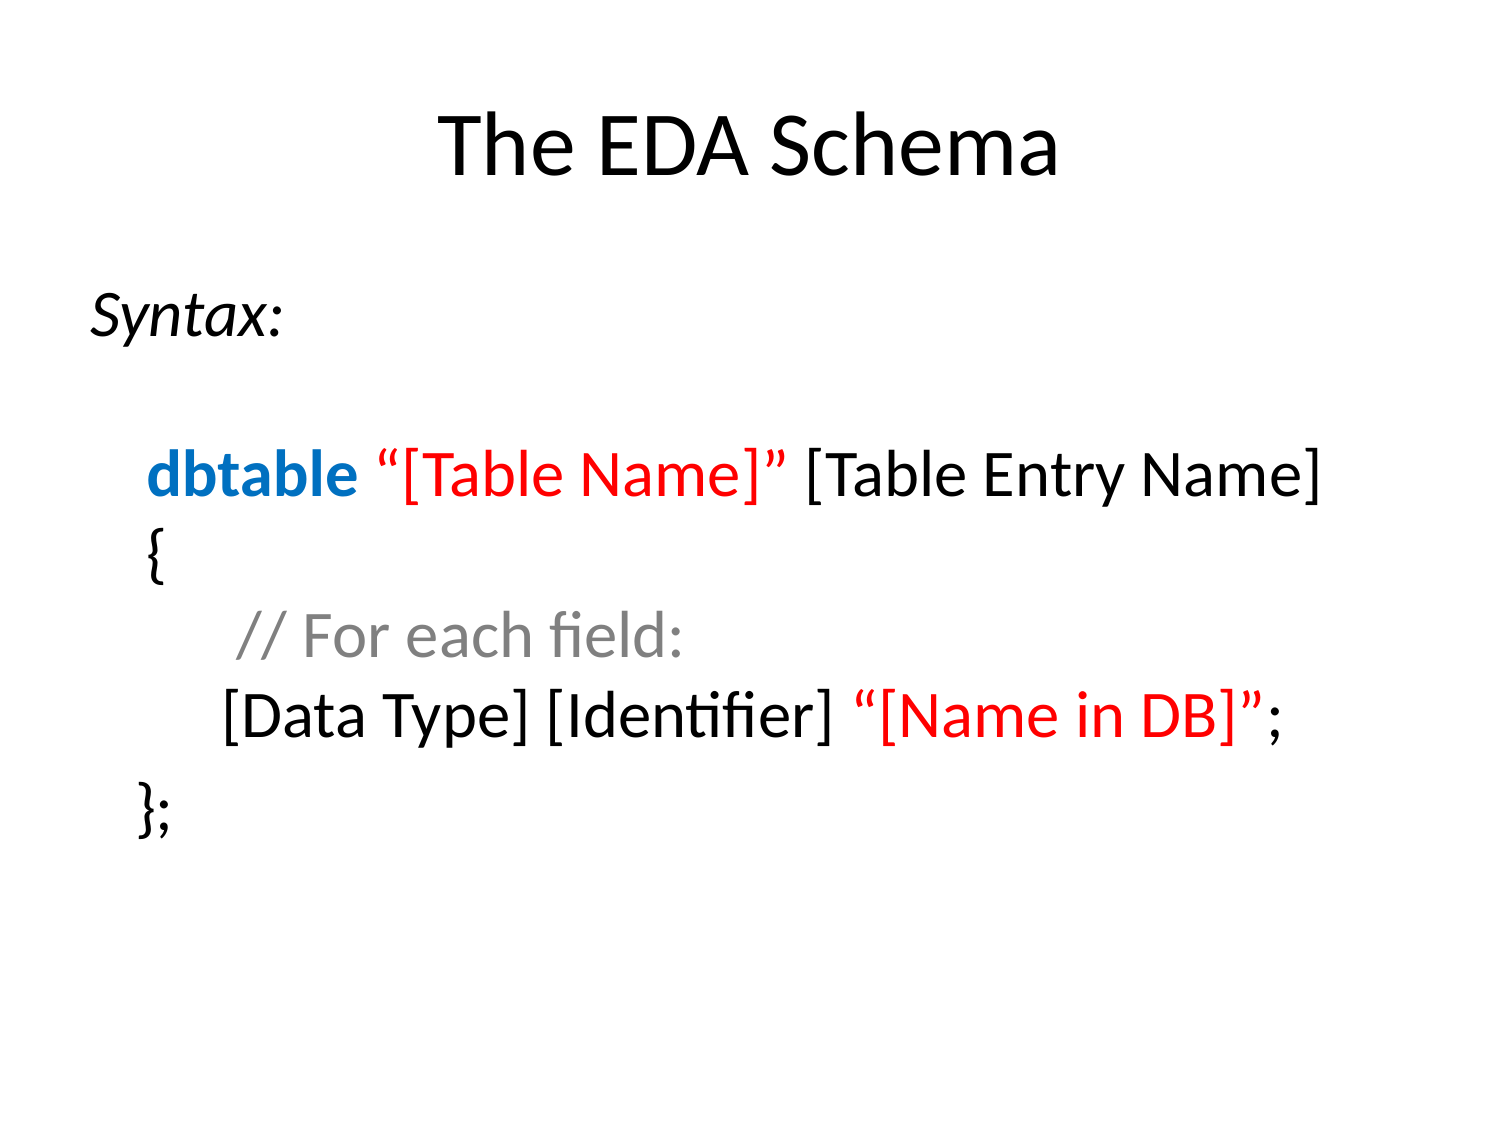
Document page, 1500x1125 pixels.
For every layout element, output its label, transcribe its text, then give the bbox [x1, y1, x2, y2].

list Syntax: dbtable “[Table Name]” [Table Entry Name] { // For each field: [Data Type] [Identifier] “[Name in DB]”; }; [75, 262, 1425, 1005]
title The EDA Schema [75, 45, 1425, 233]
